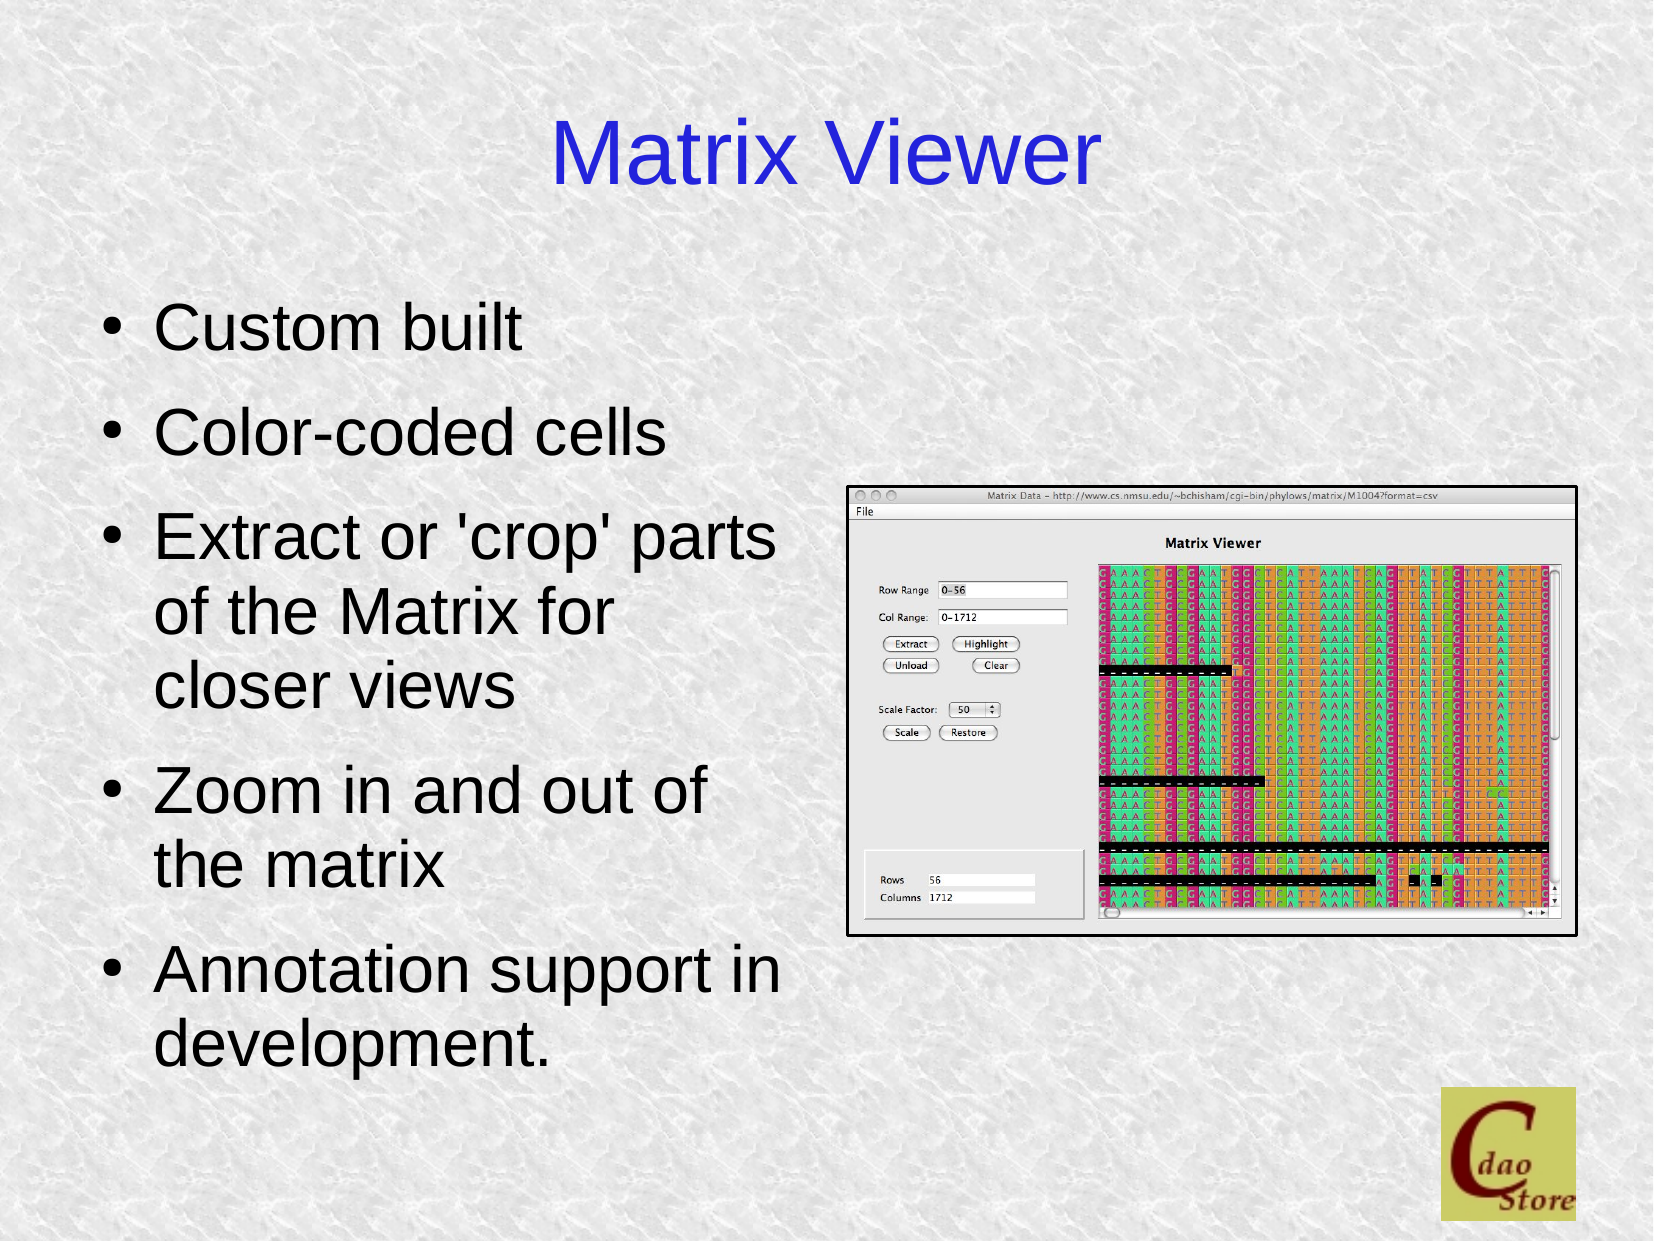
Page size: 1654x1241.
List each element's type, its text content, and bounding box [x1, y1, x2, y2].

title Matrix Viewer [82, 49, 1571, 257]
list Custom built Color-coded cells Extract or 'crop' parts of the Matrix for closer views Zoom in and out of the matrix Annotation support in development. [82, 290, 809, 1109]
picture [0, 0, 1654, 1241]
